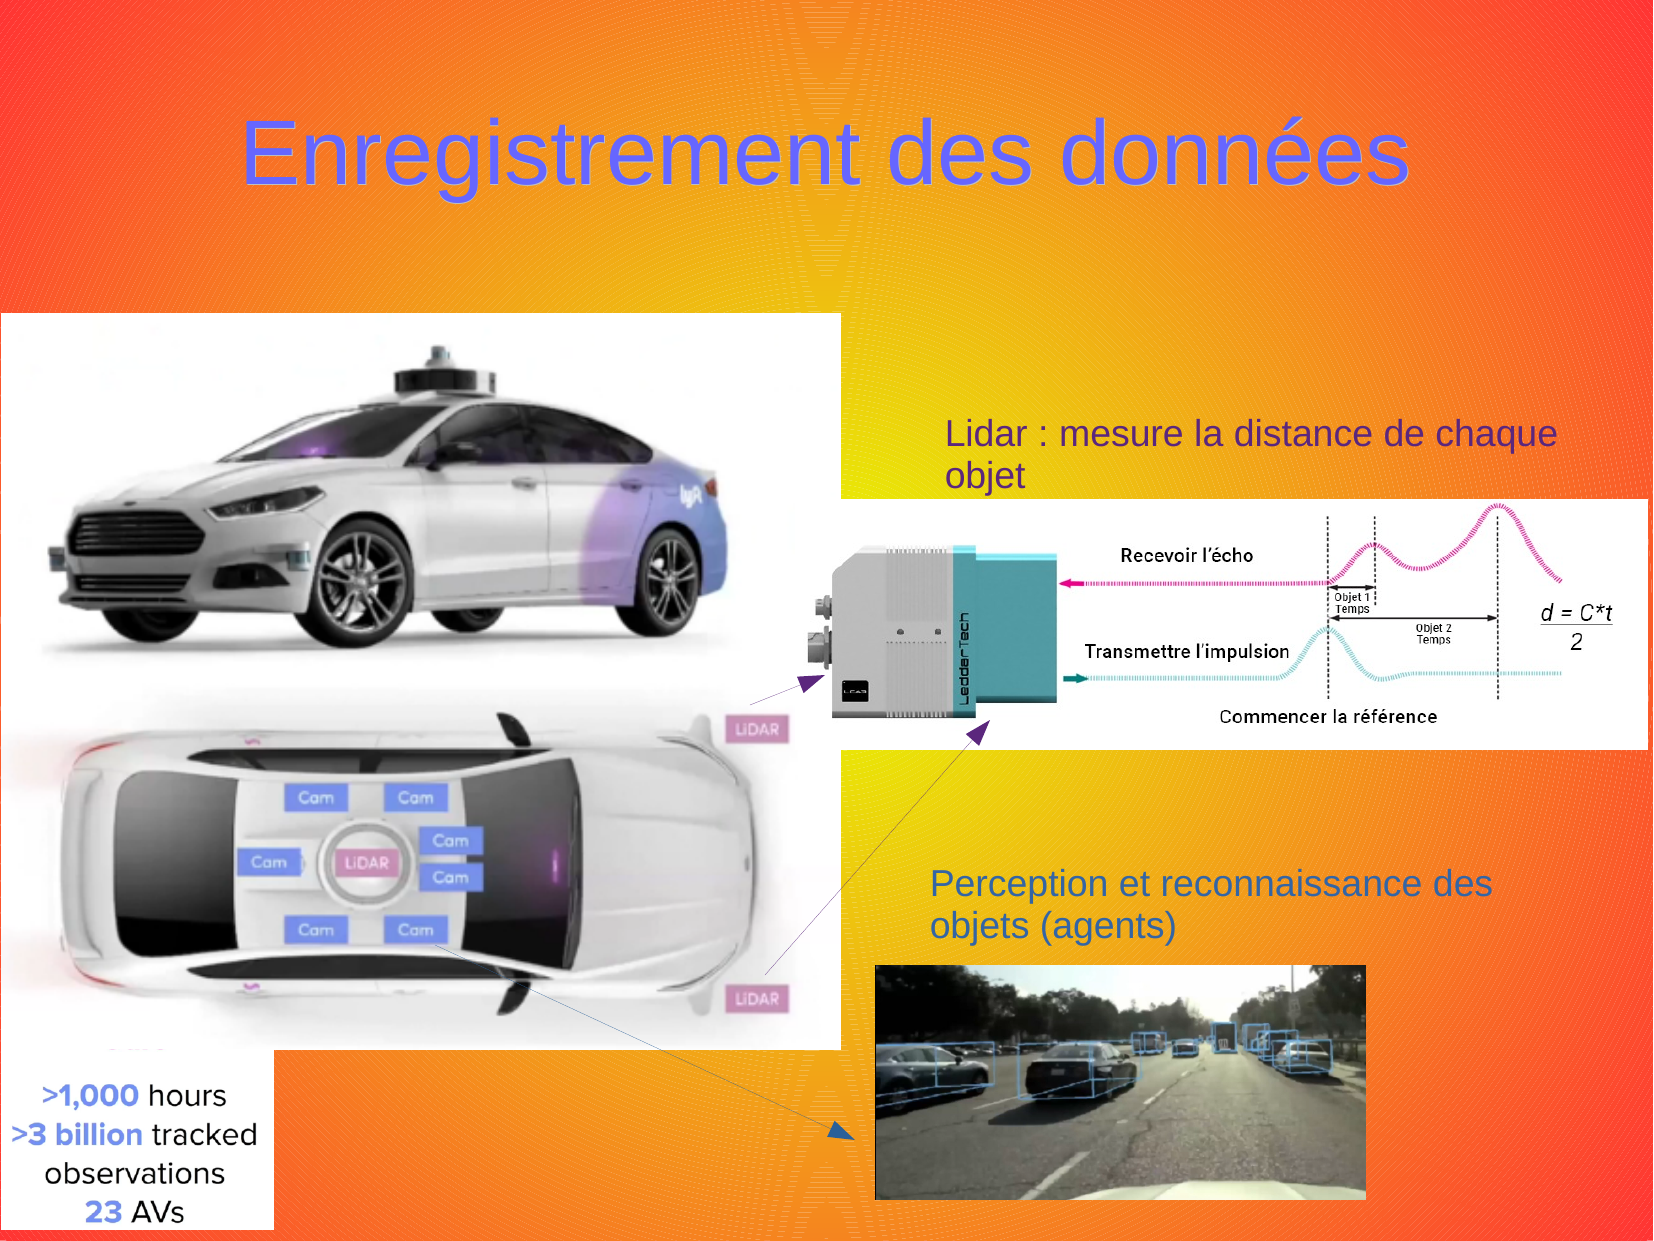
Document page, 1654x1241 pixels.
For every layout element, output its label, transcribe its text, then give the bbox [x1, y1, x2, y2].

text_box Perception et reconnaissance des objets (agents) [915, 855, 1591, 954]
picture [1, 313, 1648, 1231]
text_box Lidar : mesure la distance de chaque objet [930, 405, 1606, 504]
picture [875, 965, 1366, 1201]
title Enregistrement des données [82, 49, 1571, 257]
